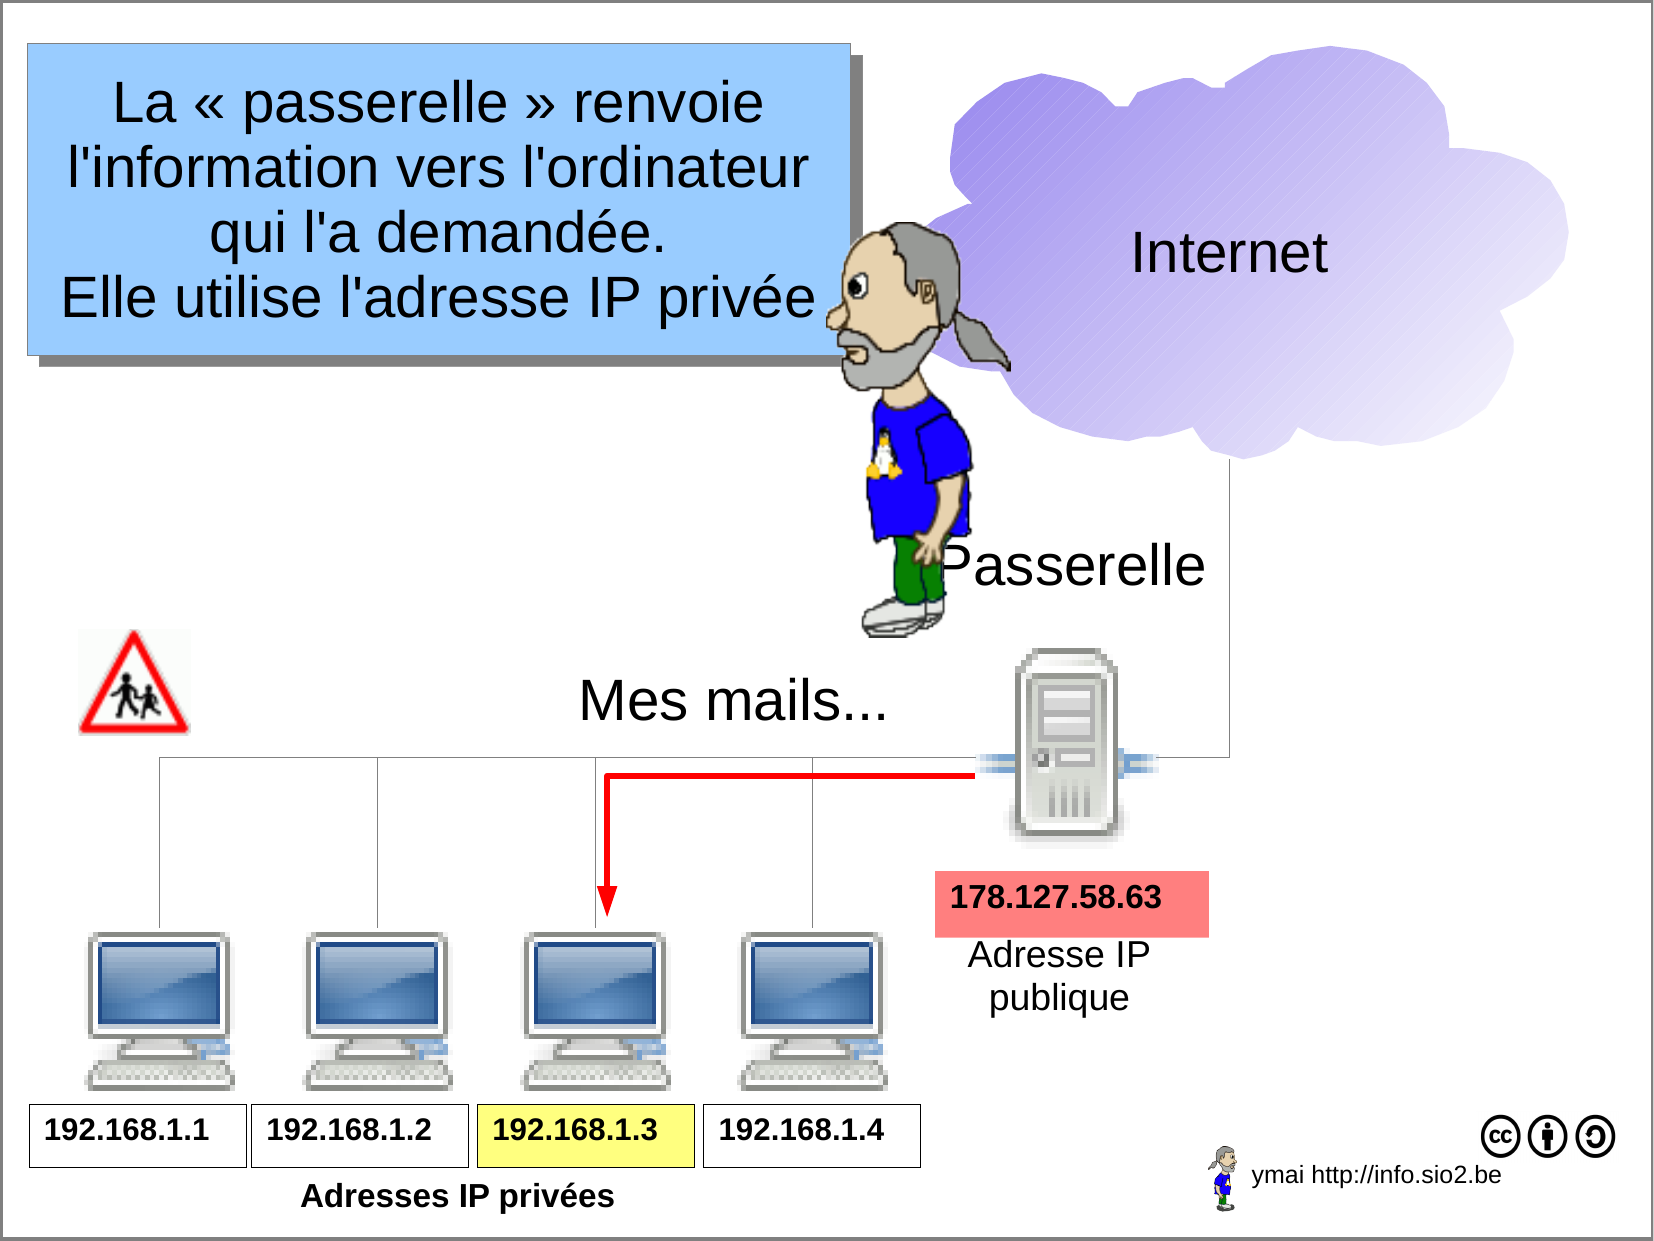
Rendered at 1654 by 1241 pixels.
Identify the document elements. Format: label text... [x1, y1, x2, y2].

text_box Adresses IP privées [285, 1169, 702, 1222]
text_box Internet [931, 45, 1569, 460]
text_box 192.168.1.1 [29, 1104, 247, 1168]
picture [1208, 1146, 1237, 1214]
text_box 178.127.58.63 [935, 871, 1209, 938]
text_box 192.168.1.4 [703, 1104, 921, 1168]
picture [737, 927, 888, 1091]
text_box Mes mails... [564, 660, 906, 749]
text_box 192.168.1.2 [251, 1104, 469, 1168]
text_box Adresse IP publique [952, 938, 1202, 1052]
picture [1476, 1111, 1619, 1153]
text_box 192.168.1.3 [477, 1104, 695, 1168]
text_box La « passerelle » renvoie l'information vers l'ordinateur qui l'a demandée. Elle utilise l'adresse IP privée [27, 43, 851, 356]
picture [520, 927, 671, 1091]
picture [302, 927, 453, 1091]
text_box ymai http://info.sio2.be [1236, 1153, 1641, 1224]
picture [78, 629, 191, 737]
text_box Passerelle [1011, 525, 1223, 614]
picture [84, 927, 235, 1091]
picture [975, 648, 1159, 849]
picture [826, 222, 1011, 638]
